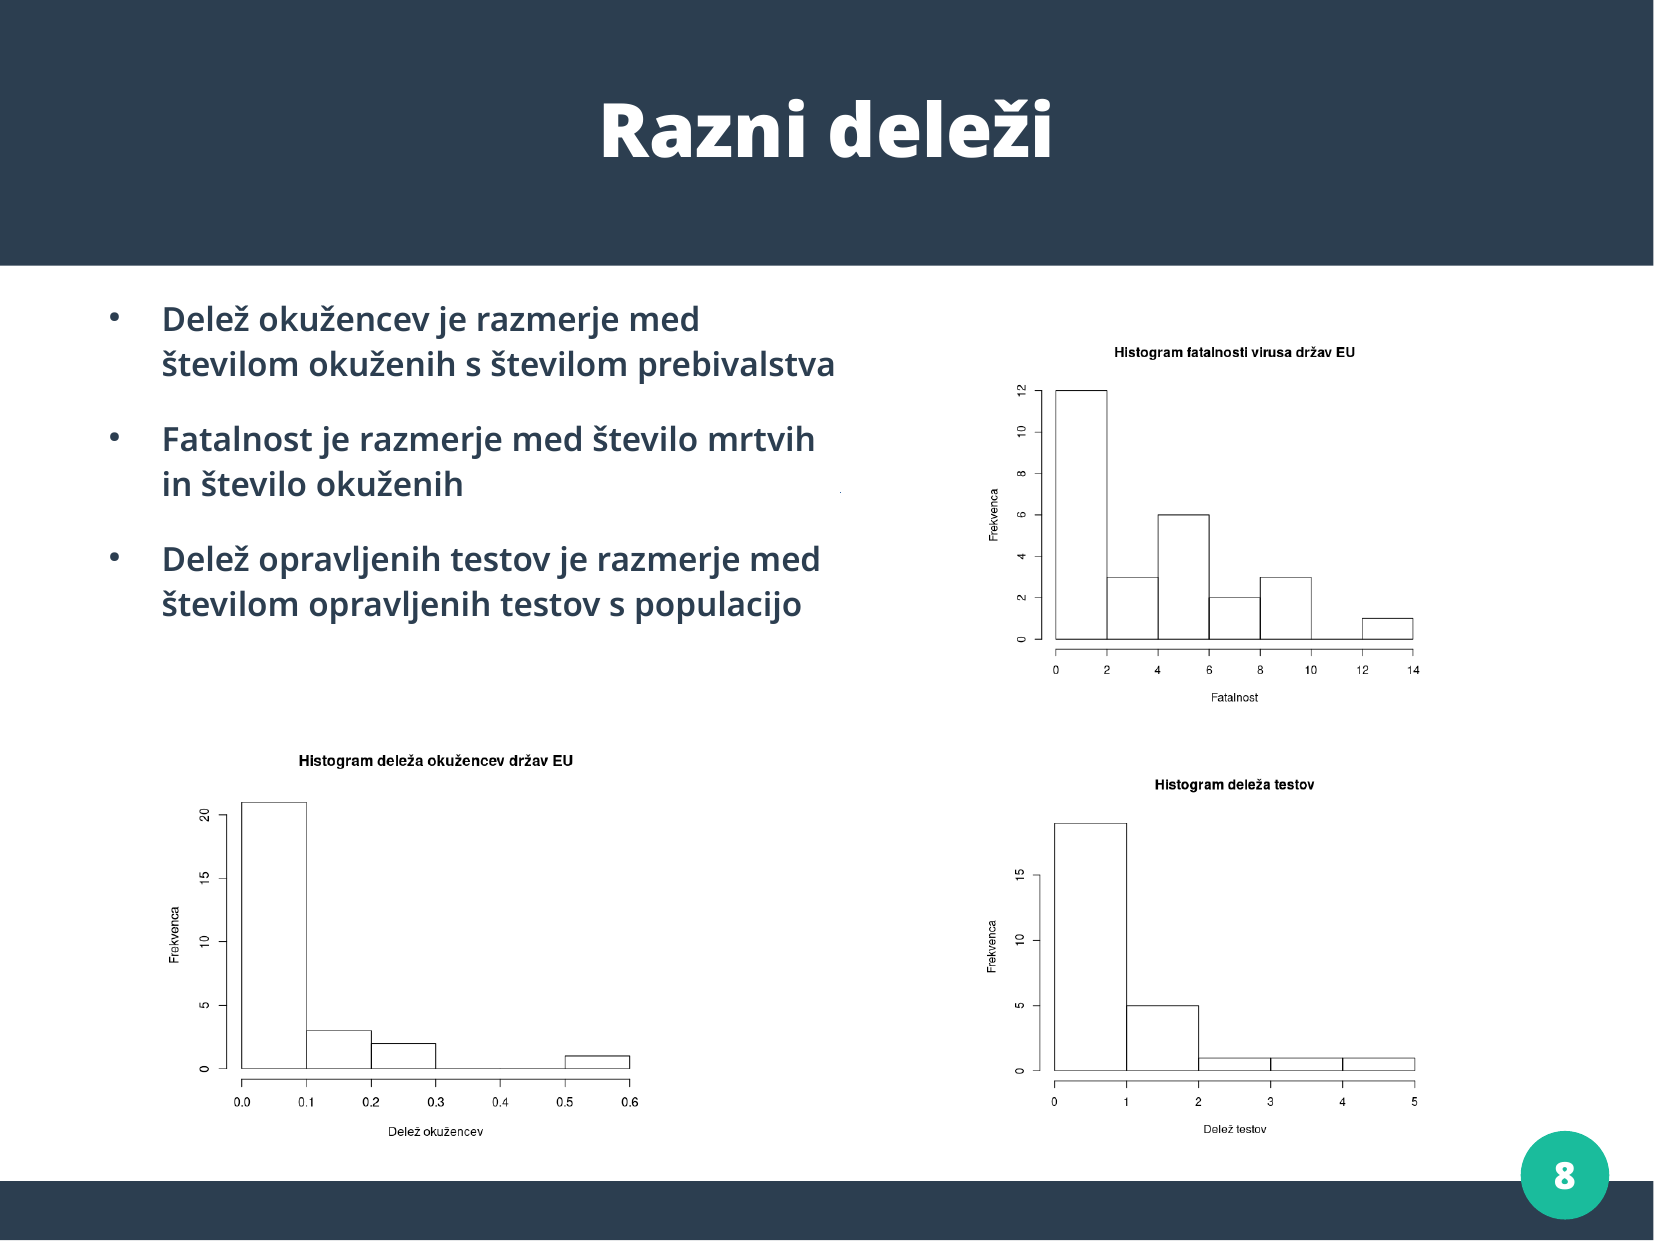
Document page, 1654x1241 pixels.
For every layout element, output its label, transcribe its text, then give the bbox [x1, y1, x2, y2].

title Razni deleži [59, 49, 1595, 207]
picture [985, 324, 1456, 720]
list Delež okužencev je razmerje med številom okuženih s številom prebivalstva Fatalnost je razmerje med število mrtvih in število okuženih Delež opravljenih testov je razmerje med številom opravljenih testov s populacijo [90, 295, 841, 691]
picture [165, 730, 676, 1156]
picture [983, 756, 1458, 1151]
